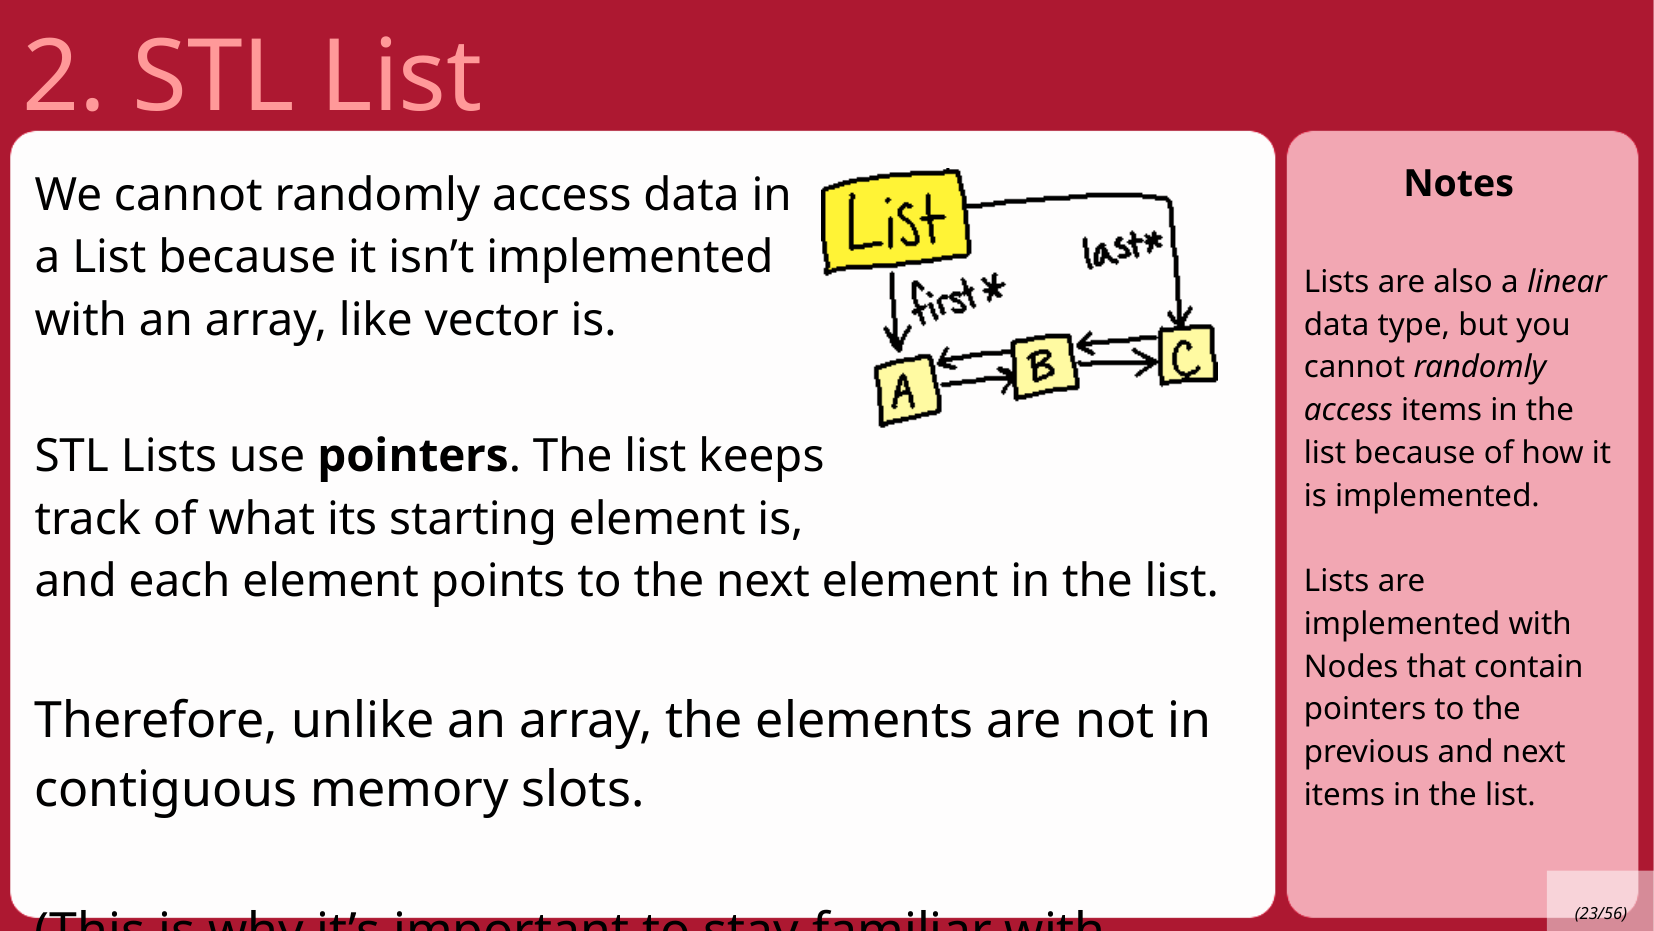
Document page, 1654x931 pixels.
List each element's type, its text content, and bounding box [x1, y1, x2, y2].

title 2. STL List [22, 7, 1511, 136]
picture [668, 924, 683, 931]
picture [0, 0, 1654, 931]
picture [491, 924, 506, 931]
picture [86, 924, 100, 931]
picture [461, 924, 475, 931]
picture [432, 924, 444, 931]
picture [256, 924, 270, 931]
picture [883, 924, 895, 931]
text_box Notes Lists are also a linear data type, but you cannot randomly access items in the list because of how it is implemented. Lists are implemented with Nodes that contain pointers to the previous and next items in the list. [1289, 149, 1629, 707]
picture [589, 924, 603, 931]
picture [415, 924, 427, 931]
picture [866, 924, 878, 931]
text_box We cannot randomly access data in a List because it isn’t implemented with an array, like vector is. STL Lists use pointers. The list keeps track of what its starting element is, and each element points to the next element in the list. Therefore, unlike an array, the elements are not in contiguous memory slots. (This is why it’s important to stay familiar with pointers for this class!) [34, 160, 1248, 877]
text_box (<number>/56) [1546, 877, 1654, 931]
picture [1083, 924, 1097, 931]
